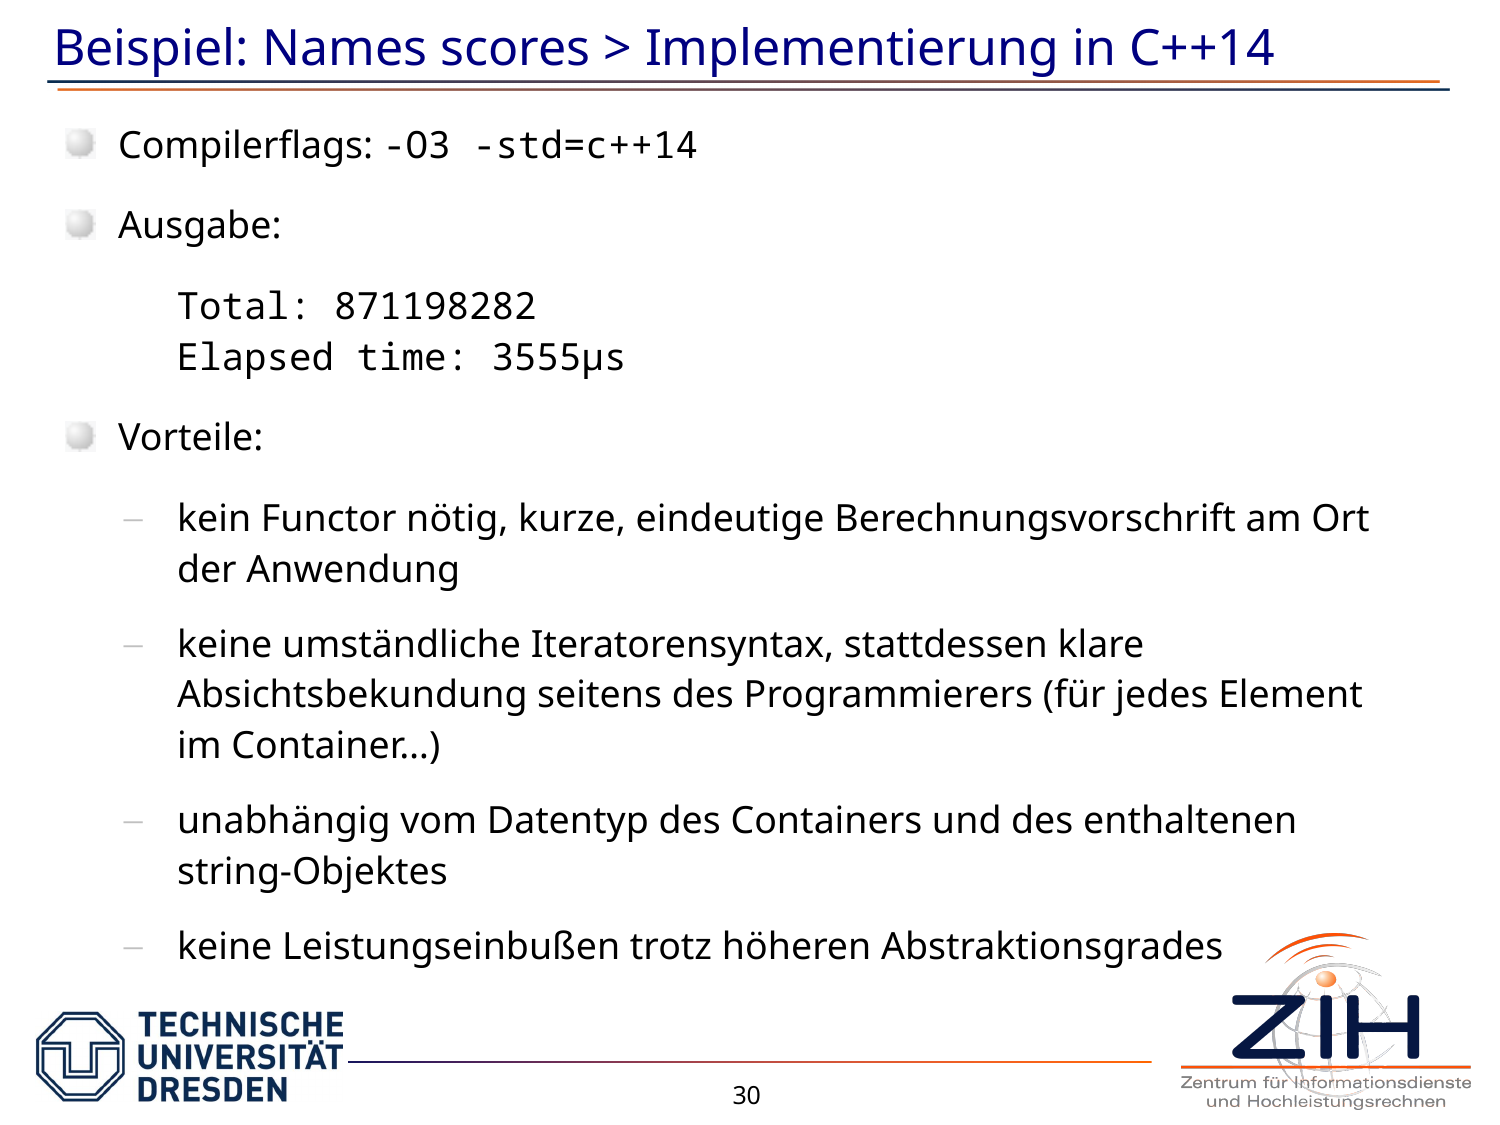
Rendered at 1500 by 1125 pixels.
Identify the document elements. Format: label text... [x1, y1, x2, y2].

title Beispiel: Names scores > Implementierung in C++14 [53, 12, 1453, 81]
picture [1181, 933, 1471, 1110]
picture [35, 1011, 343, 1102]
picture [47, 80, 1450, 91]
list Compilerflags: -O3 -std=c++14 Ausgabe: Total: 871198282 Elapsed time: 3555µs Vorteile: kein Functor nötig, kurze, eindeutige Berechnungsvorschrift am Ort der Anwendung keine umständliche Iteratorensyntax, stattdessen klare Absichtsbekundung seitens des Programmierers (für jedes Element im Container…) unabhängig vom Datentyp des Containers und des enthaltenen string-Objektes keine Leistungseinbußen trotz höheren Abstraktionsgrades [29, 118, 1418, 799]
